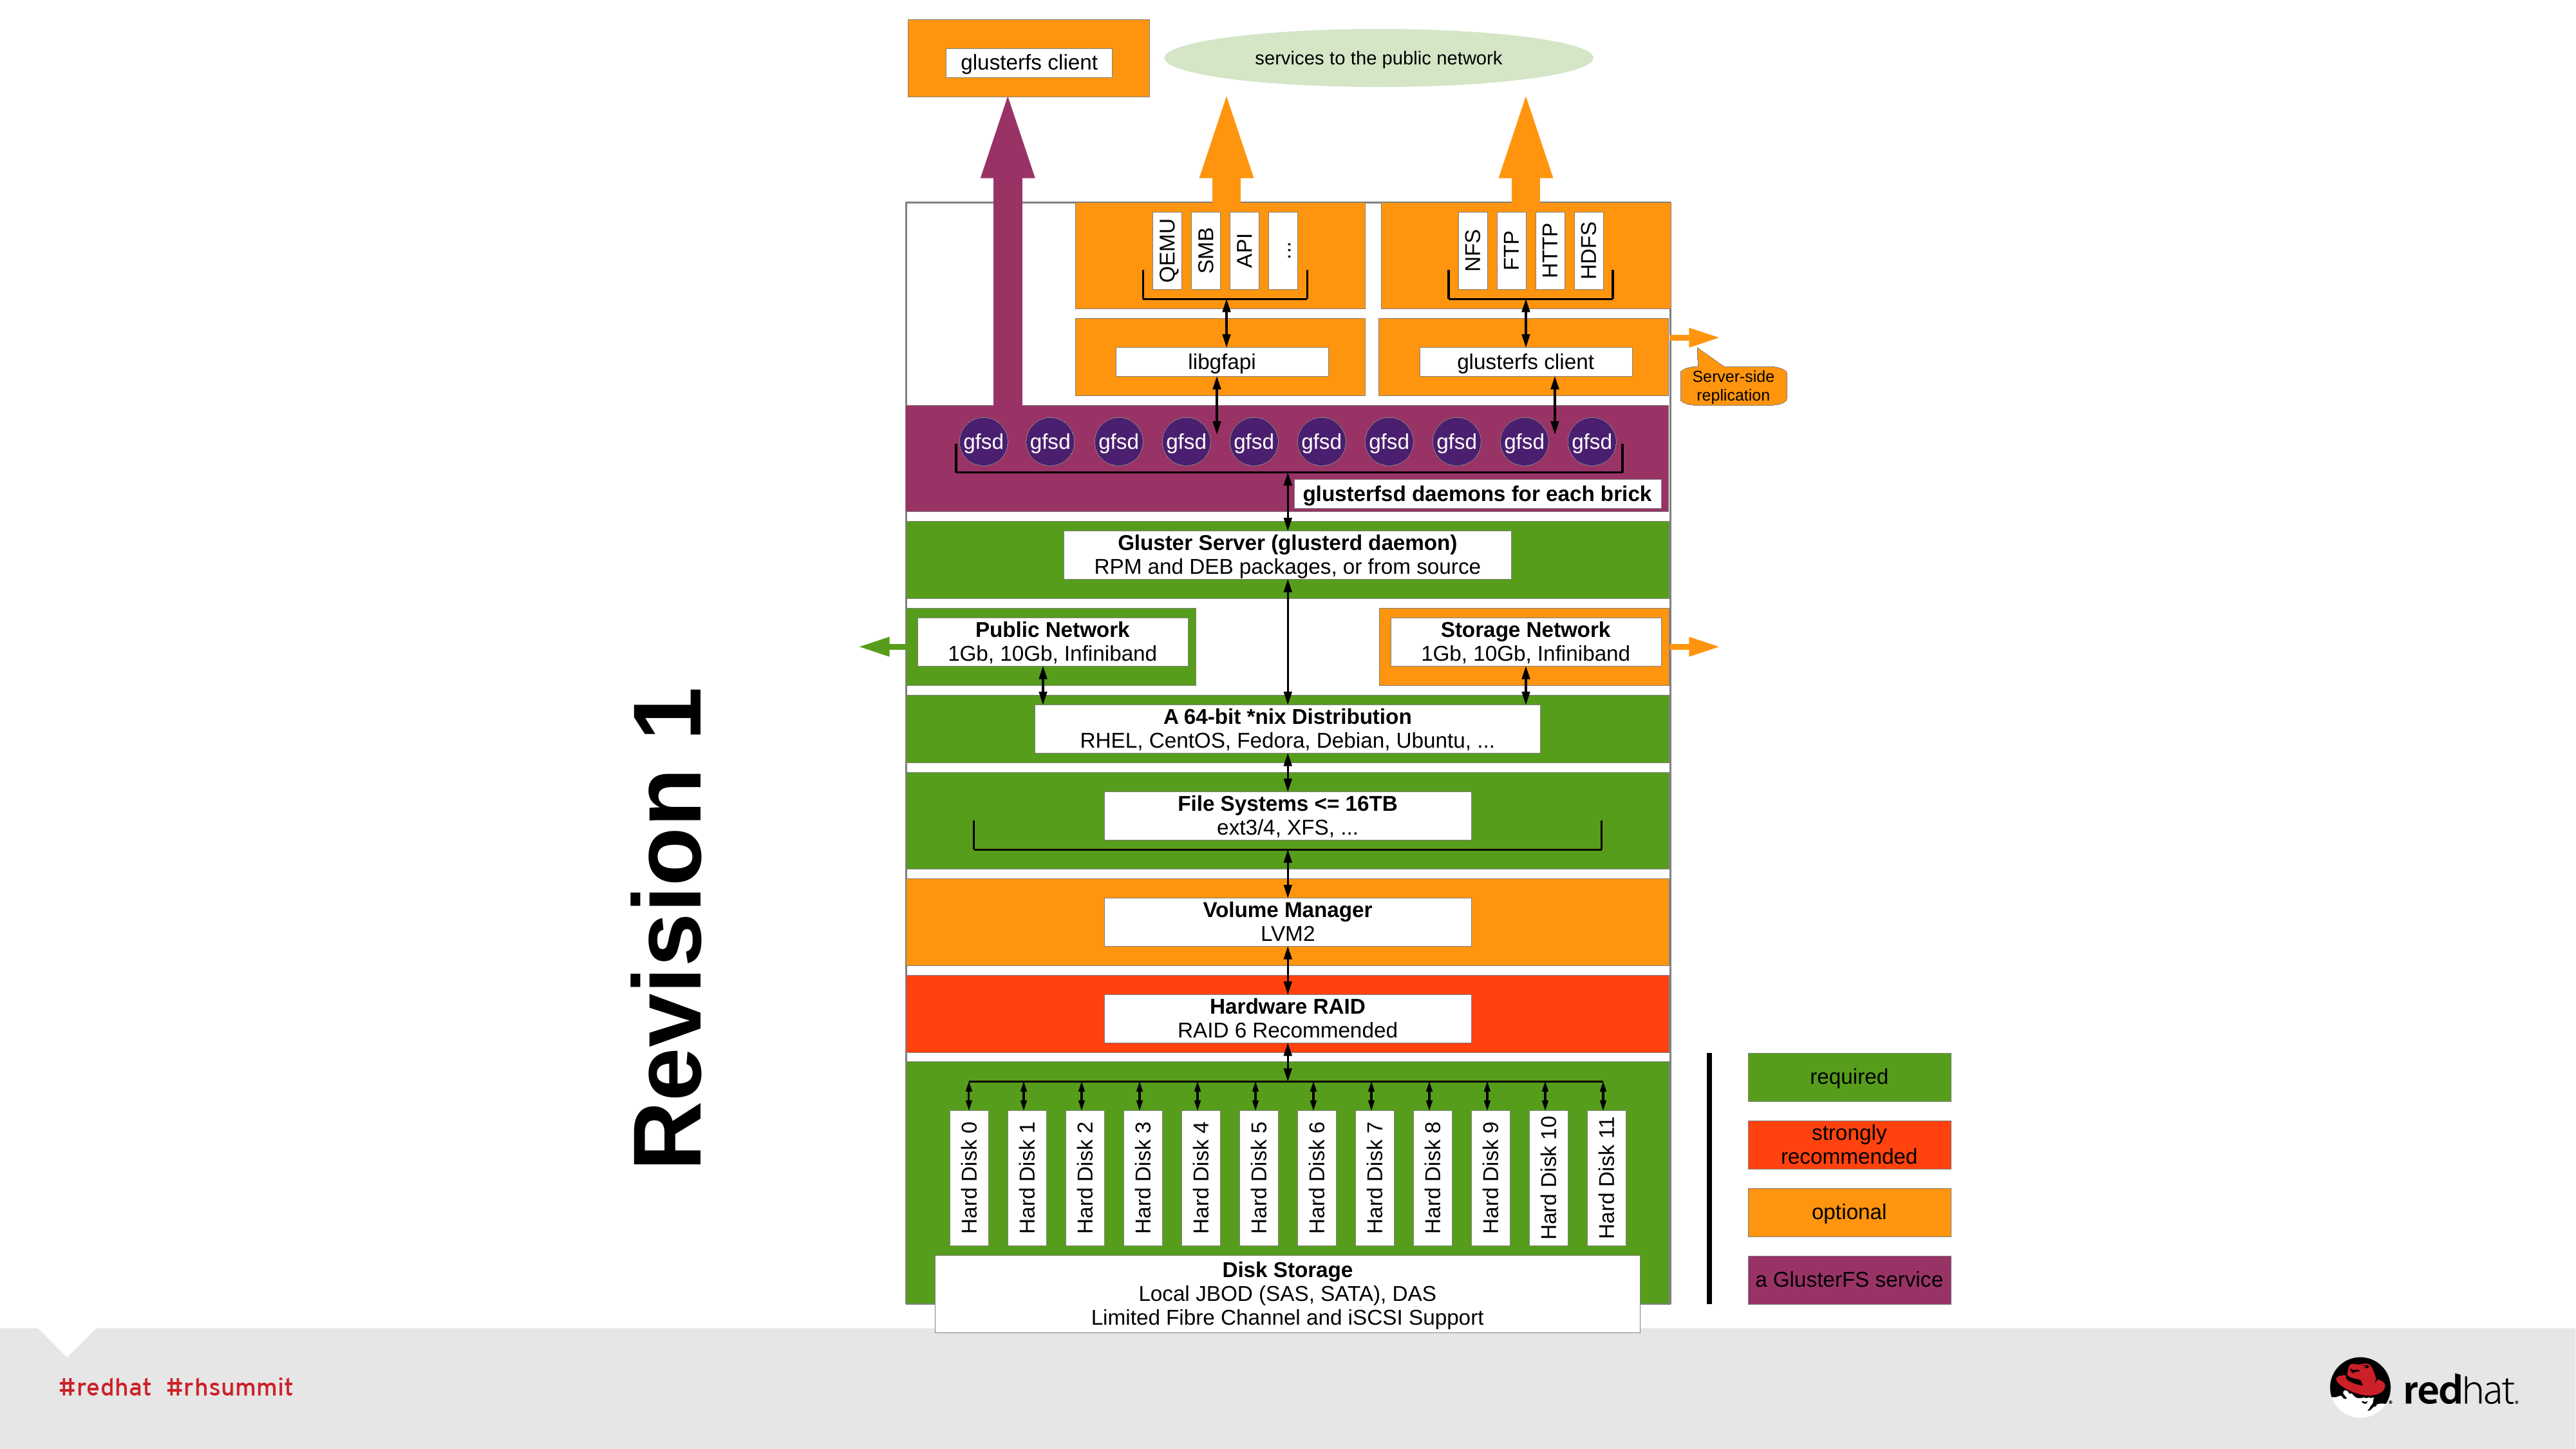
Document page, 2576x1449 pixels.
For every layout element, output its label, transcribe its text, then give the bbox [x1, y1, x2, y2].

text_box Hard Disk 6 [1297, 1110, 1337, 1246]
text_box Public Network 1Gb, 10Gb, Infiniband [917, 618, 1189, 667]
text_box QEMU [1152, 212, 1182, 290]
text_box Volume Manager LVM2 [1104, 898, 1472, 947]
text_box gfsd [1162, 417, 1211, 466]
text_box Hardware RAID RAID 6 Recommended [1104, 994, 1472, 1043]
text_box [908, 19, 1150, 97]
text_box Hard Disk 1 [1008, 1110, 1047, 1246]
text_box gfsd [1230, 417, 1279, 466]
text_box File Systems <= 16TB ext3/4, XFS, ... [1104, 791, 1472, 840]
text_box libgfapi [1116, 347, 1329, 377]
text_box gfsd [1433, 417, 1481, 466]
text_box gfsd [1500, 417, 1549, 466]
text_box gfsd [1297, 417, 1346, 466]
text_box gfsd [1365, 417, 1414, 466]
text_box HTTP [1536, 212, 1565, 290]
text_box [905, 202, 1671, 1304]
text_box glusterfs client [1420, 347, 1633, 377]
text_box Hard Disk 3 [1123, 1110, 1163, 1246]
text_box Hard Disk 0 [950, 1110, 989, 1246]
text_box services to the public network [1164, 28, 1594, 88]
text_box required [1748, 1053, 1951, 1102]
text_box glusterfsd daemons for each brick [1294, 479, 1662, 509]
text_box gfsd [1095, 417, 1143, 466]
text_box Hard Disk 8 [1413, 1110, 1453, 1246]
text_box ... [1268, 212, 1298, 290]
text_box gfsd [1568, 417, 1617, 466]
text_box API [1230, 212, 1259, 290]
text_box Server-side replication [1680, 347, 1787, 406]
text_box Revision 1 [608, 677, 726, 1181]
picture [0, 0, 2576, 1449]
text_box NFS [1458, 212, 1488, 290]
text_box Hard Disk 2 [1066, 1110, 1105, 1246]
text_box Hard Disk 9 [1471, 1110, 1510, 1246]
text_box FTP [1497, 212, 1527, 290]
text_box gfsd [959, 417, 1008, 466]
text_box A 64-bit *nix Distribution RHEL, CentOS, Fedora, Debian, Ubuntu, ... [1035, 705, 1541, 753]
text_box Gluster Server (glusterd daemon) RPM and DEB packages, or from source [1064, 531, 1512, 580]
text_box Hard Disk 11 [1587, 1110, 1626, 1246]
text_box strongly recommended [1748, 1121, 1951, 1170]
text_box Storage Network 1Gb, 10Gb, Infiniband [1391, 618, 1662, 667]
text_box optional [1748, 1188, 1951, 1237]
text_box SMB [1191, 212, 1221, 290]
text_box Hard Disk 4 [1181, 1110, 1221, 1246]
text_box Disk Storage Local JBOD (SAS, SATA), DAS Limited Fibre Channel and iSCSI Support [935, 1255, 1641, 1333]
text_box HDFS [1574, 212, 1604, 290]
text_box Hard Disk 5 [1239, 1110, 1279, 1246]
text_box a GlusterFS service [1748, 1256, 1951, 1305]
text_box Hard Disk 7 [1355, 1110, 1395, 1246]
text_box Hard Disk 10 [1529, 1110, 1568, 1246]
text_box gfsd [1026, 417, 1075, 466]
text_box glusterfs client [946, 48, 1113, 78]
